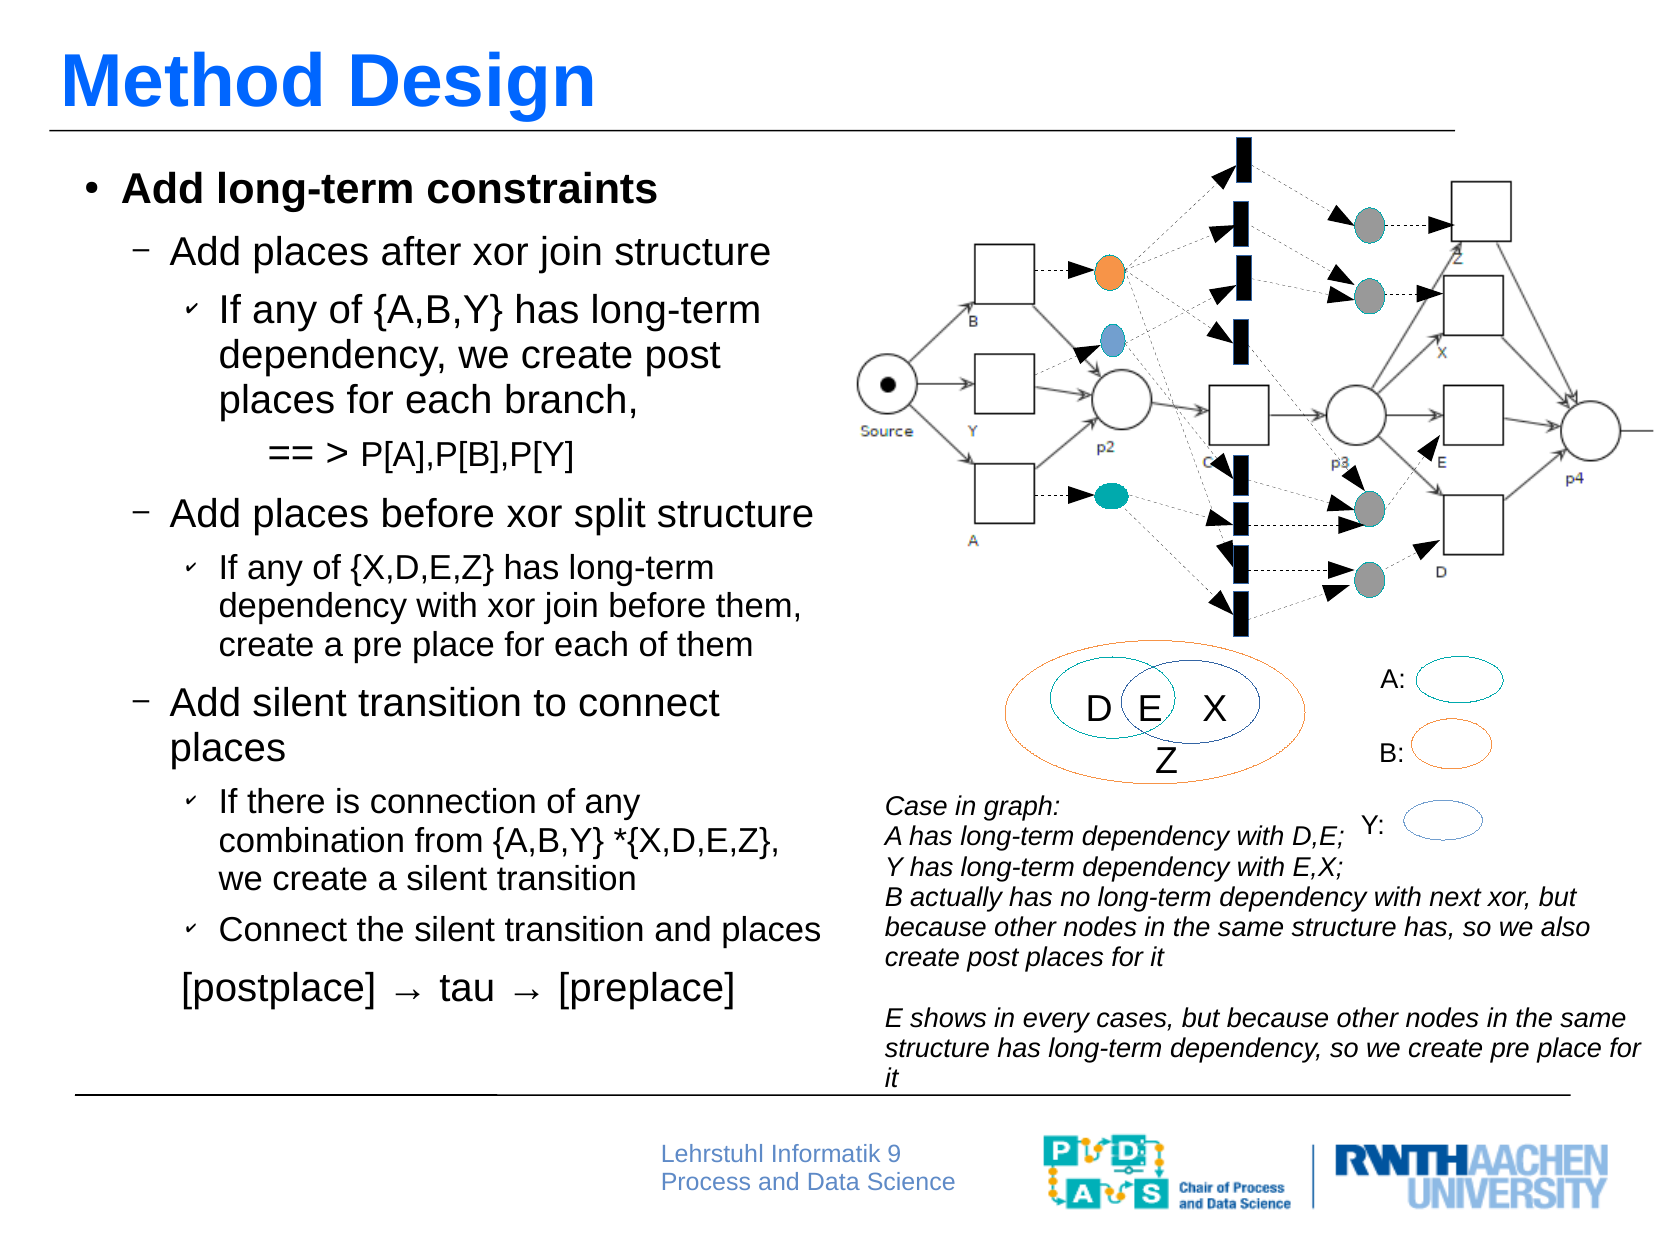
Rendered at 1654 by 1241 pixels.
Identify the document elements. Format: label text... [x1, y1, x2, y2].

text_box E [1122, 680, 1158, 738]
text_box [1233, 319, 1249, 365]
text_box D [1070, 680, 1106, 738]
text_box [1354, 491, 1385, 527]
text_box [1233, 201, 1249, 247]
text_box [1233, 455, 1249, 496]
title Method Design [60, 30, 1549, 131]
text_box [1100, 324, 1126, 357]
text_box [1236, 255, 1252, 301]
text_box [1094, 483, 1129, 509]
text_box [1094, 254, 1125, 291]
text_box [1236, 137, 1252, 183]
text_box [1354, 562, 1385, 598]
picture [840, 164, 1654, 620]
text_box B: [1364, 730, 1444, 776]
picture [1005, 1132, 1647, 1241]
text_box Z [1140, 731, 1176, 783]
text_box [1354, 207, 1385, 244]
text_box [1233, 591, 1249, 637]
list Add long-term constraints Add places after xor join structure If any of {A,B,Y} has long-term dependency, we create post places for each branch, == > P[A],P[B],P[Y] Add places before xor split structure If any of {X,D,E,Z} has long-term dependency with xor join before them, create a pre place for each of them Add silent transition to connect places If there is connection of any combination from {A,B,Y} *{X,D,E,Z}, we create a silent transition Connect the silent transition and places [postplace] → tau → [preplace] [71, 165, 826, 1021]
text_box A: [1365, 656, 1431, 702]
text_box [1354, 278, 1385, 314]
text_box [1233, 502, 1249, 536]
text_box X [1187, 680, 1245, 738]
text_box Case in graph: A has long-term dependency with D,E; Y has long-term dependency with E,X; B actually has no long-term dependency with next xor, but because other nodes in the same structure has, so we also create post places for it E shows in every cases, but because other nodes in the same structure has long-term dependency, so we create pre place for it [870, 783, 1654, 1132]
text_box [1233, 545, 1249, 584]
